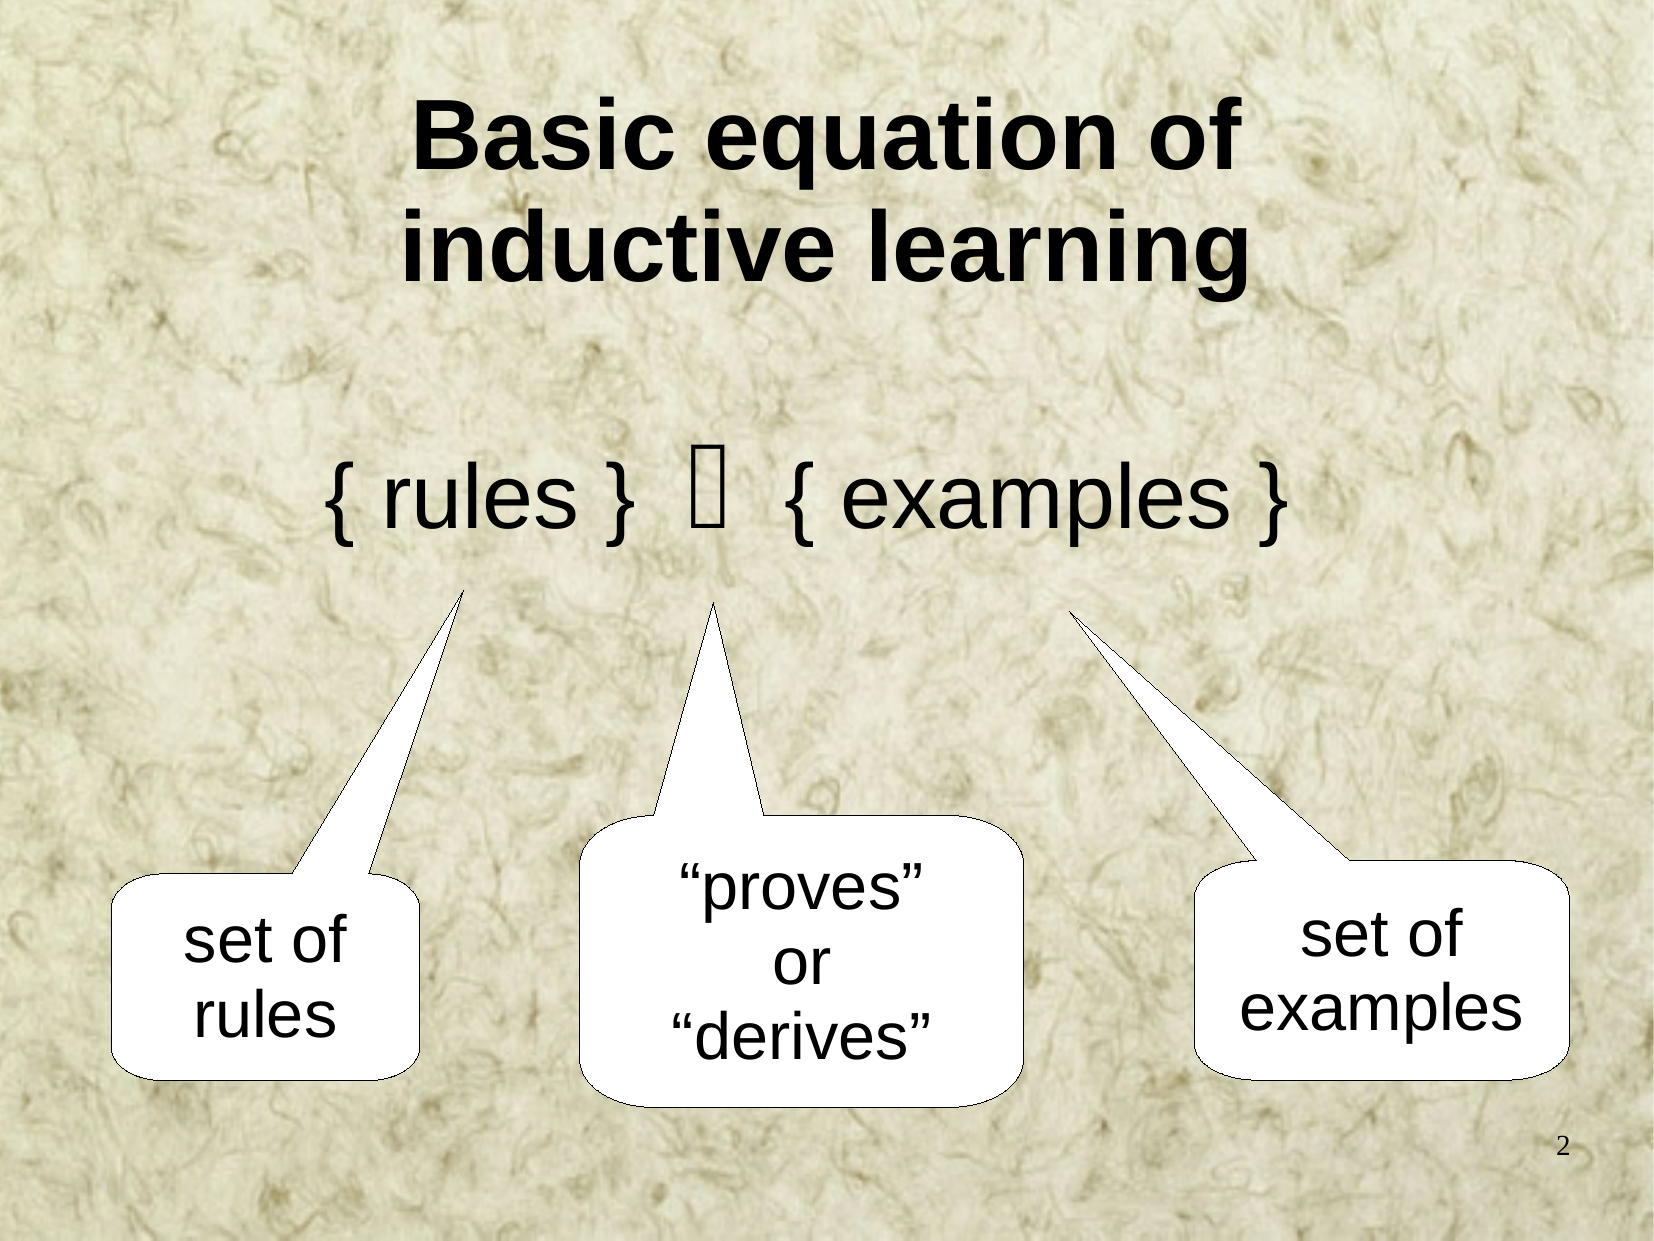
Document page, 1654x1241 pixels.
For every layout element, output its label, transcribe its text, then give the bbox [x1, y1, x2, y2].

picture [0, 0, 1654, 1241]
text_box “proves” or “derives” [579, 602, 1024, 1108]
text_box Basic equation of inductive learning [75, 71, 1579, 311]
text_box set of examples [1069, 611, 1570, 1081]
text_box set of rules [111, 590, 464, 1081]
text_box { rules }  { examples } [310, 434, 1407, 696]
